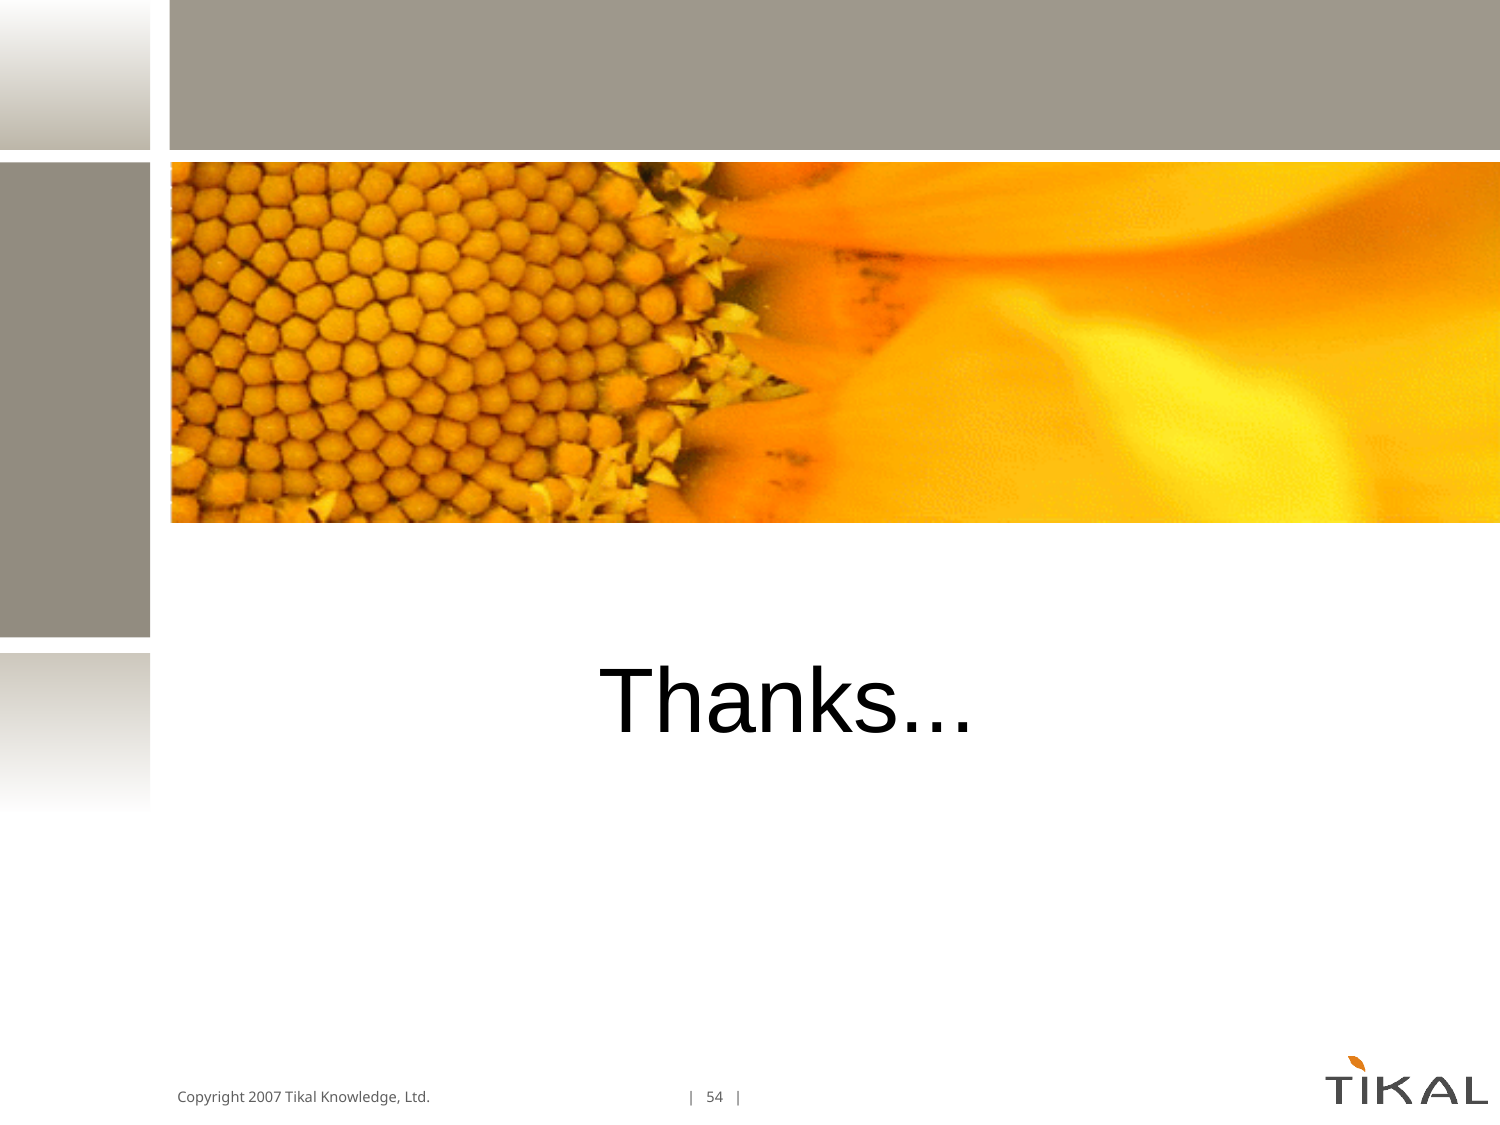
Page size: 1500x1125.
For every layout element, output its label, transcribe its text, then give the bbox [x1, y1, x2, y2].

picture [1312, 1034, 1500, 1125]
title Thanks... [187, 607, 1388, 796]
picture [170, 162, 1500, 523]
